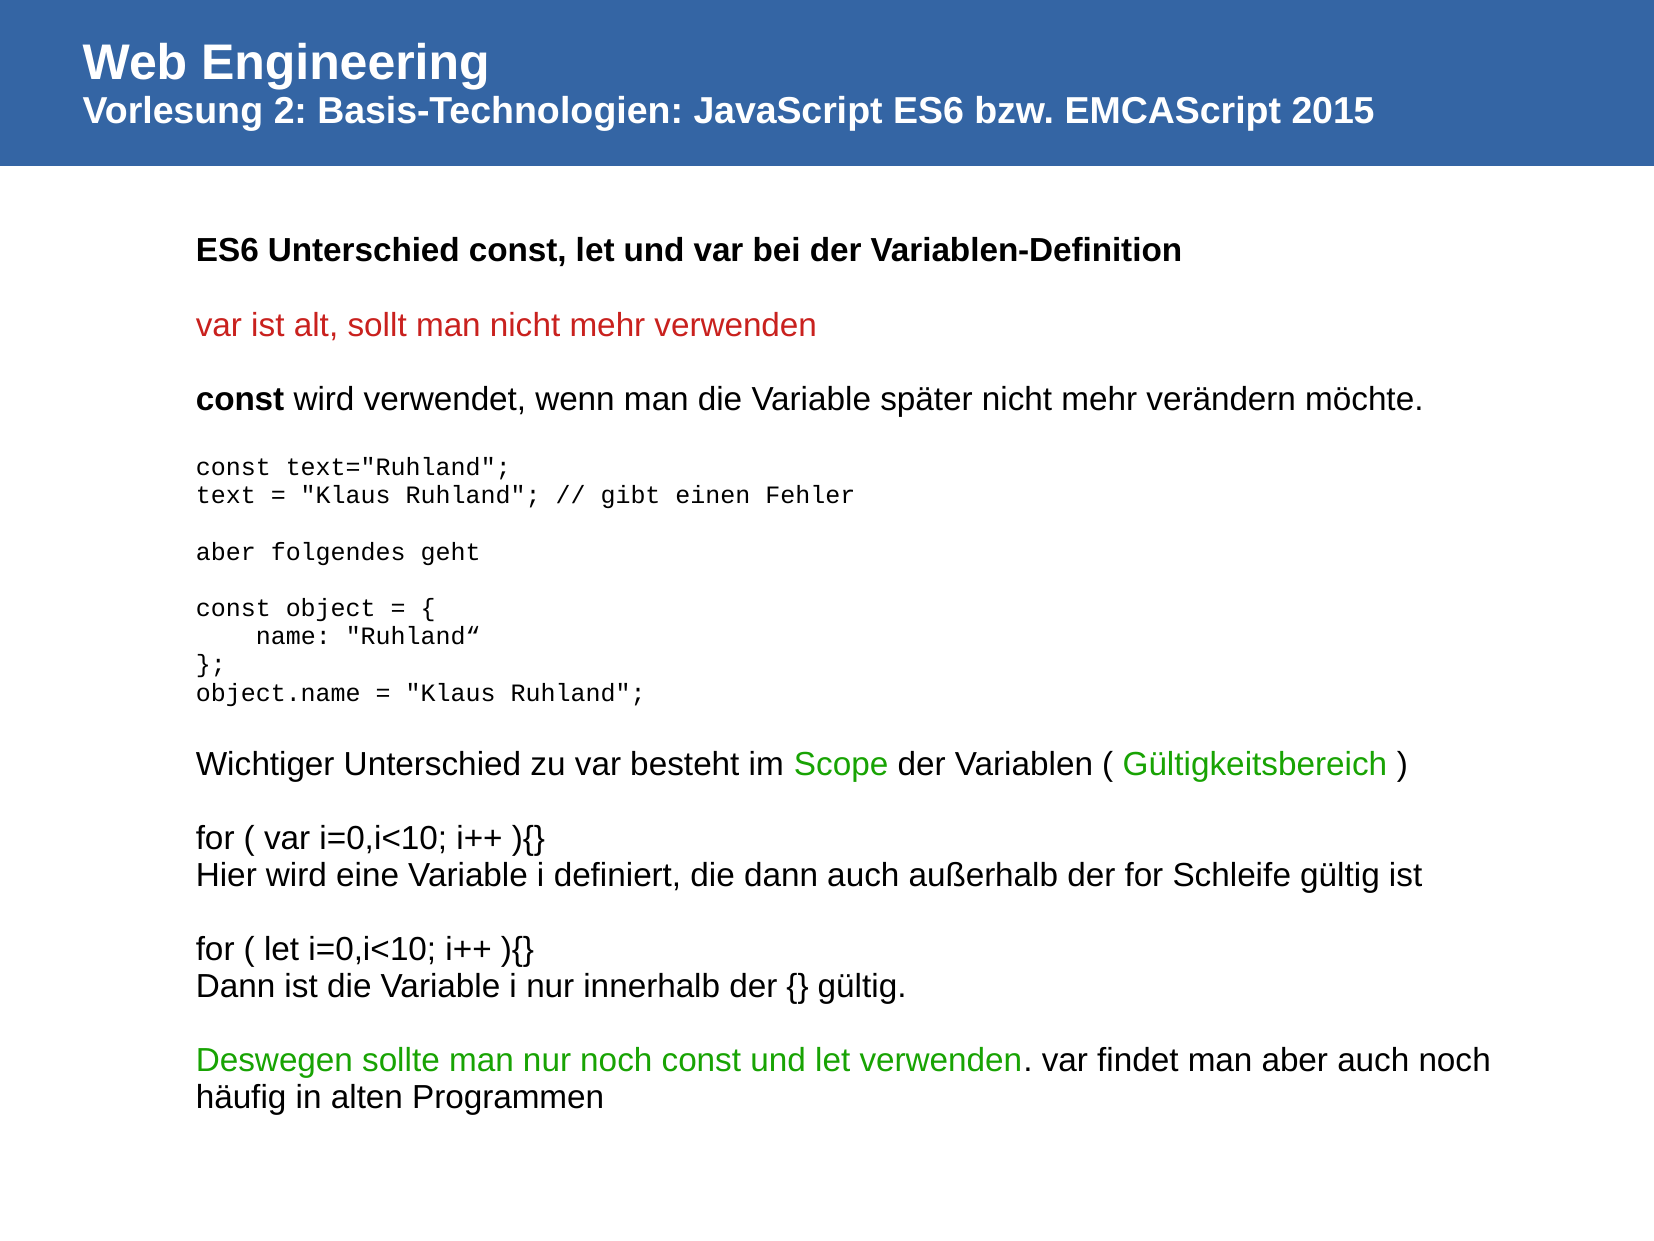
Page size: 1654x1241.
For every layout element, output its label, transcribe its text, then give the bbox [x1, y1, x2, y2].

title Web Engineering Vorlesung 2: Basis-Technologien: JavaScript ES6 bzw. EMCAScript 2015 [82, 0, 1571, 166]
text_box ES6 Unterschied const, let und var bei der Variablen-Definition var ist alt, sollt man nicht mehr verwenden const wird verwendet, wenn man die Variable später nicht mehr verändern möchte. const text="Ruhland"; text = "Klaus Ruhland"; // gibt einen Fehler aber folgendes geht const object = { name: "Ruhland“ }; object.name = "Klaus Ruhland"; Wichtiger Unterschied zu var besteht im Scope der Variablen ( Gültigkeitsbereich ) for ( var i=0,i<10; i++ ){} Hier wird eine Variable i definiert, die dann auch außerhalb der for Schleife gültig ist for ( let i=0,i<10; i++ ){} Dann ist die Variable i nur innerhalb der {} gültig. Deswegen sollte man nur noch const und let verwenden. var findet man aber auch noch häufig in alten Programmen [181, 224, 1630, 1161]
